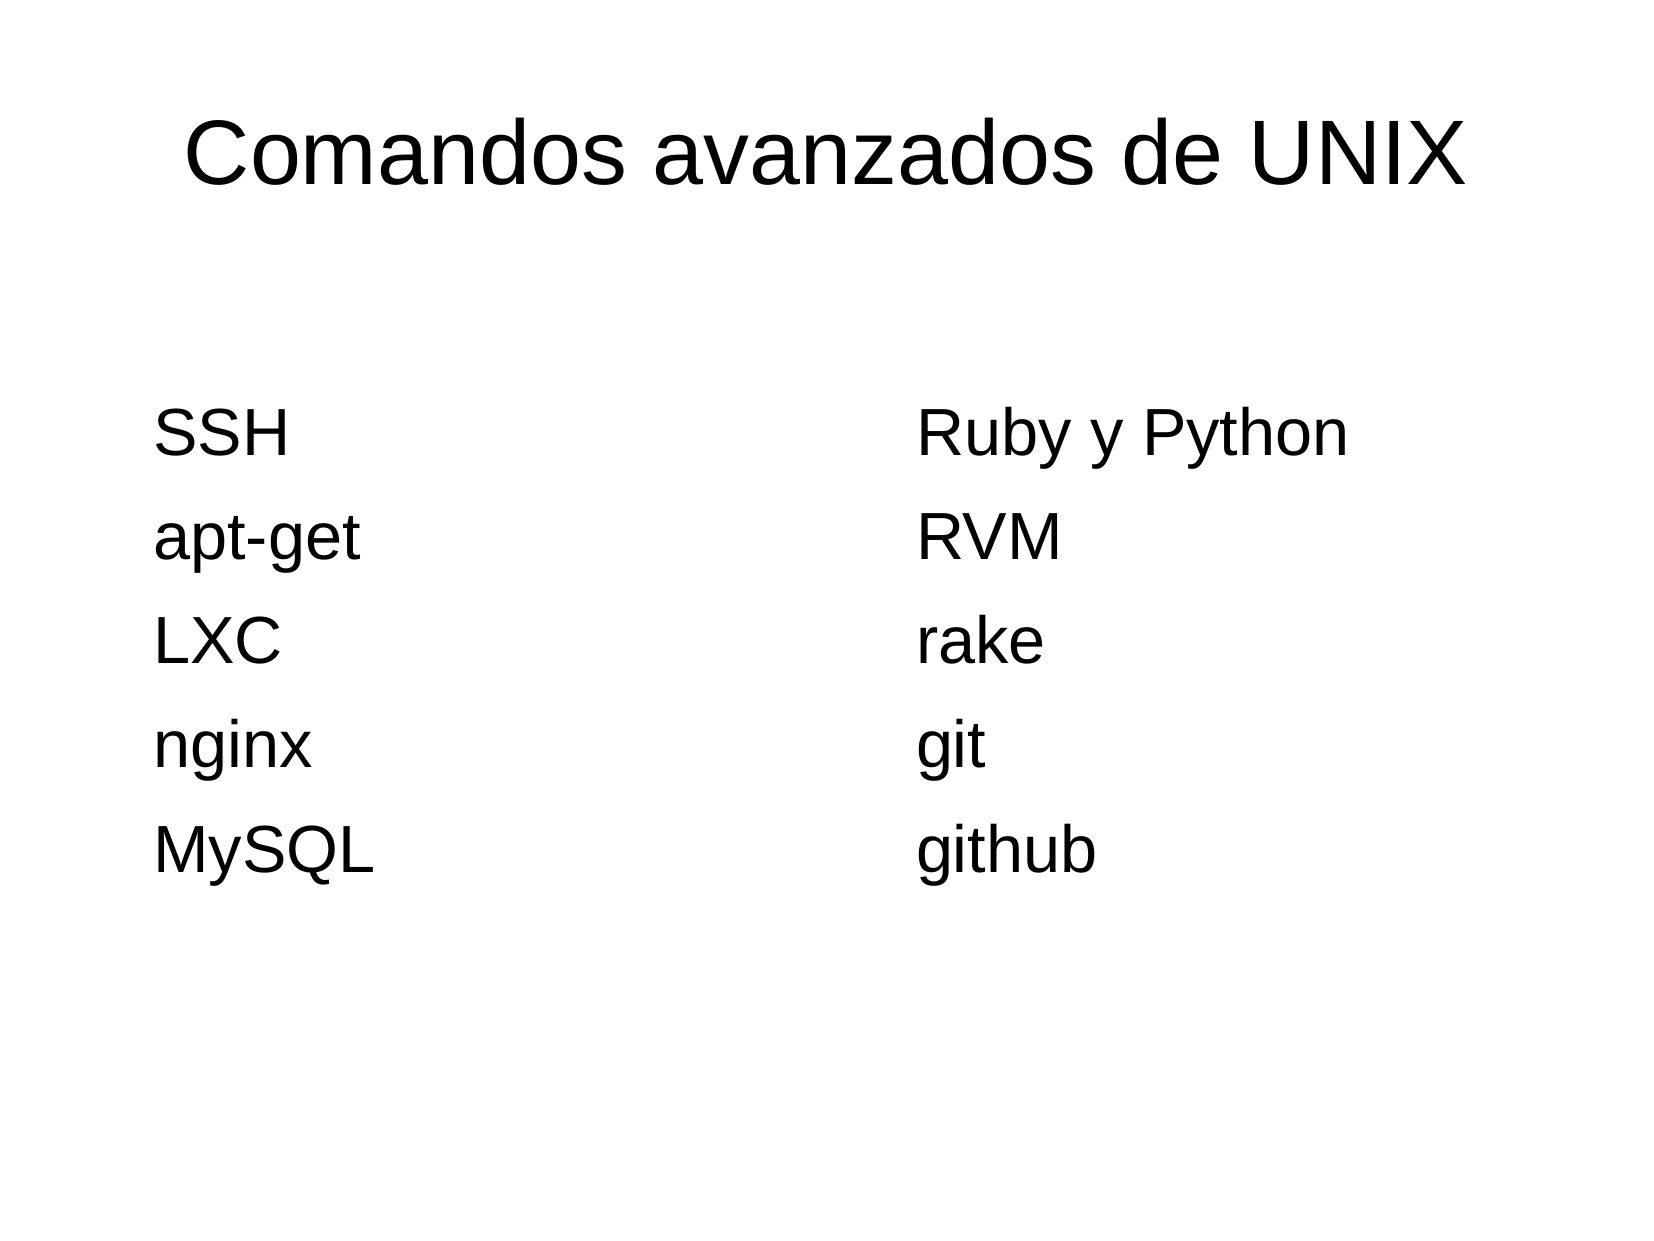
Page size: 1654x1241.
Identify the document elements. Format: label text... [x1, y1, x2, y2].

list SSH apt-get LXC nginx MySQL [82, 290, 809, 1010]
title Comandos avanzados de UNIX [82, 49, 1571, 257]
list Ruby y Python RVM rake git github [845, 290, 1572, 1010]
